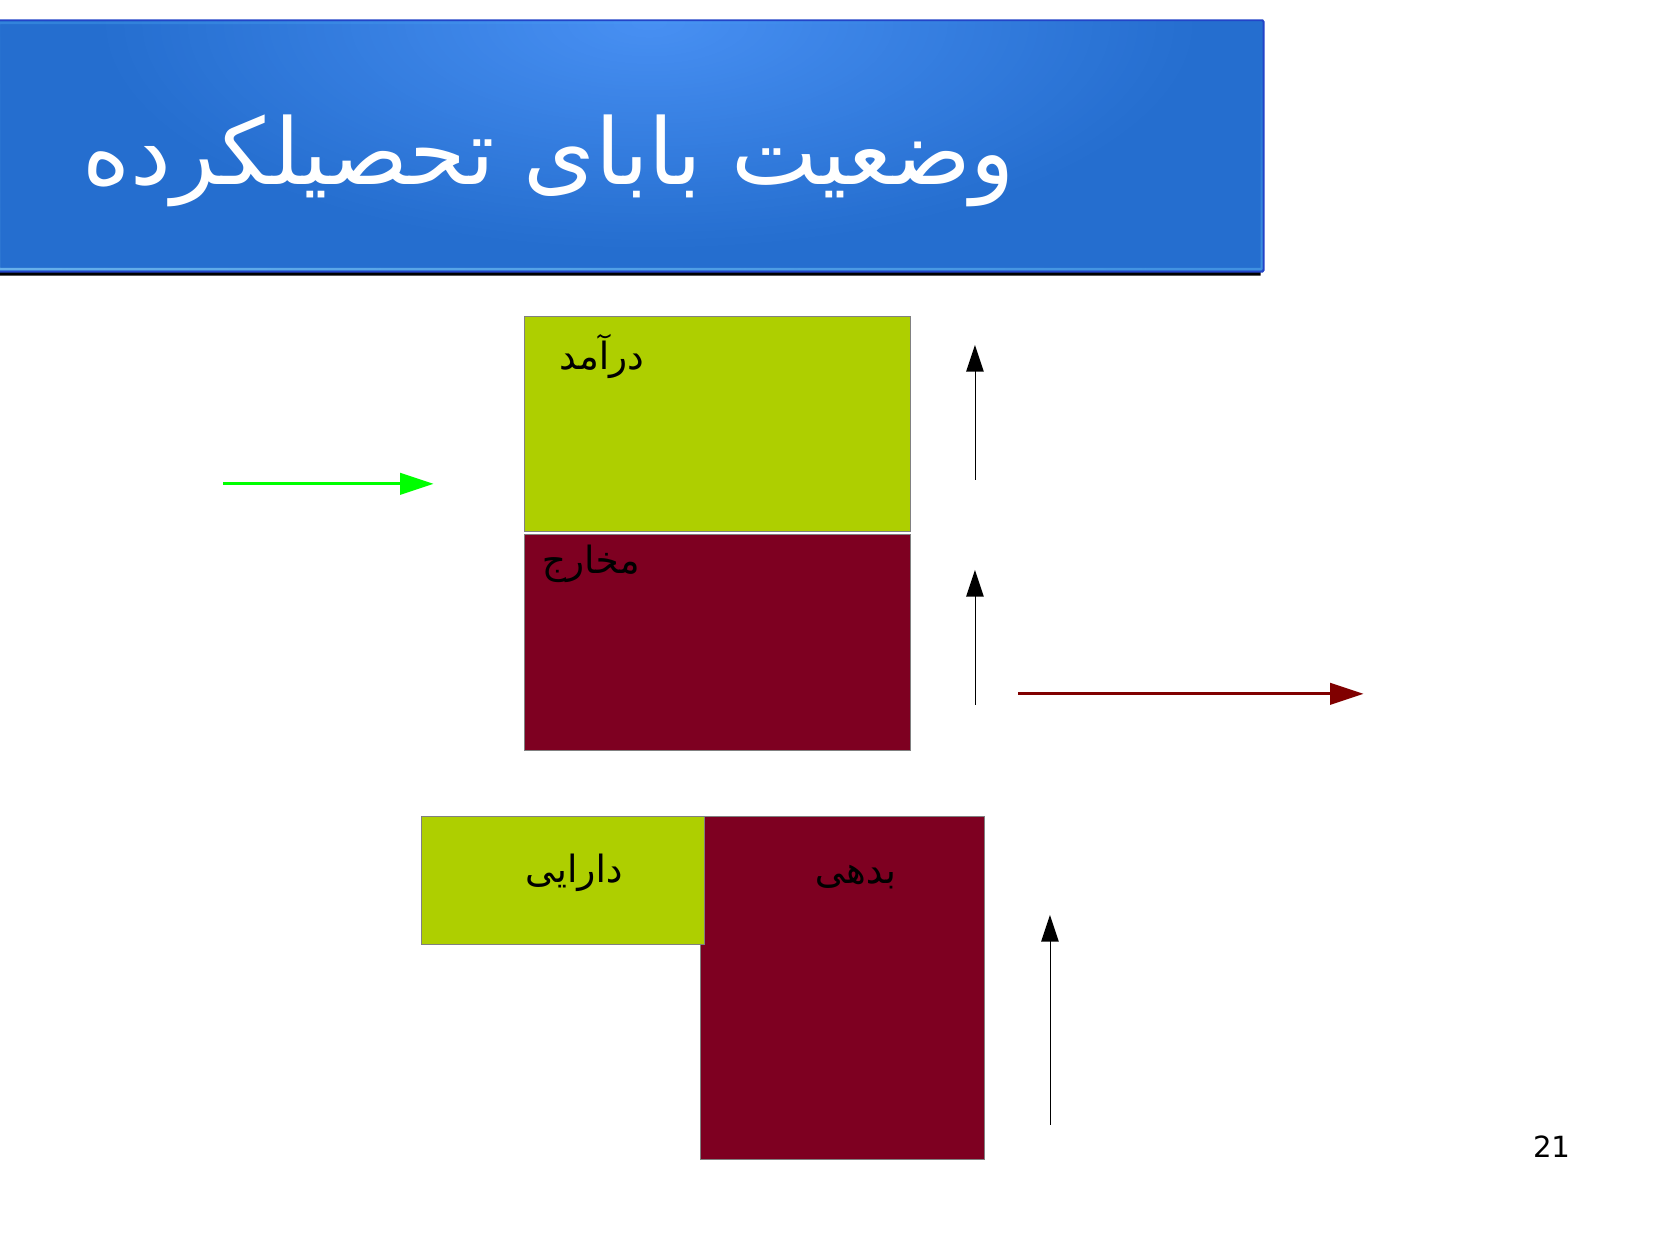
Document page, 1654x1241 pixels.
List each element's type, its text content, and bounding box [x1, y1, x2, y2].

text_box [524, 534, 911, 751]
text_box درآمد [544, 327, 659, 387]
text_box دارایی [510, 839, 638, 899]
text_box مخارج [527, 531, 655, 590]
text_box [421, 816, 985, 1160]
text_box بدهی [799, 841, 911, 900]
text_box [524, 316, 911, 532]
title وضعیت بابای تحصیلکرده [82, 49, 1250, 257]
